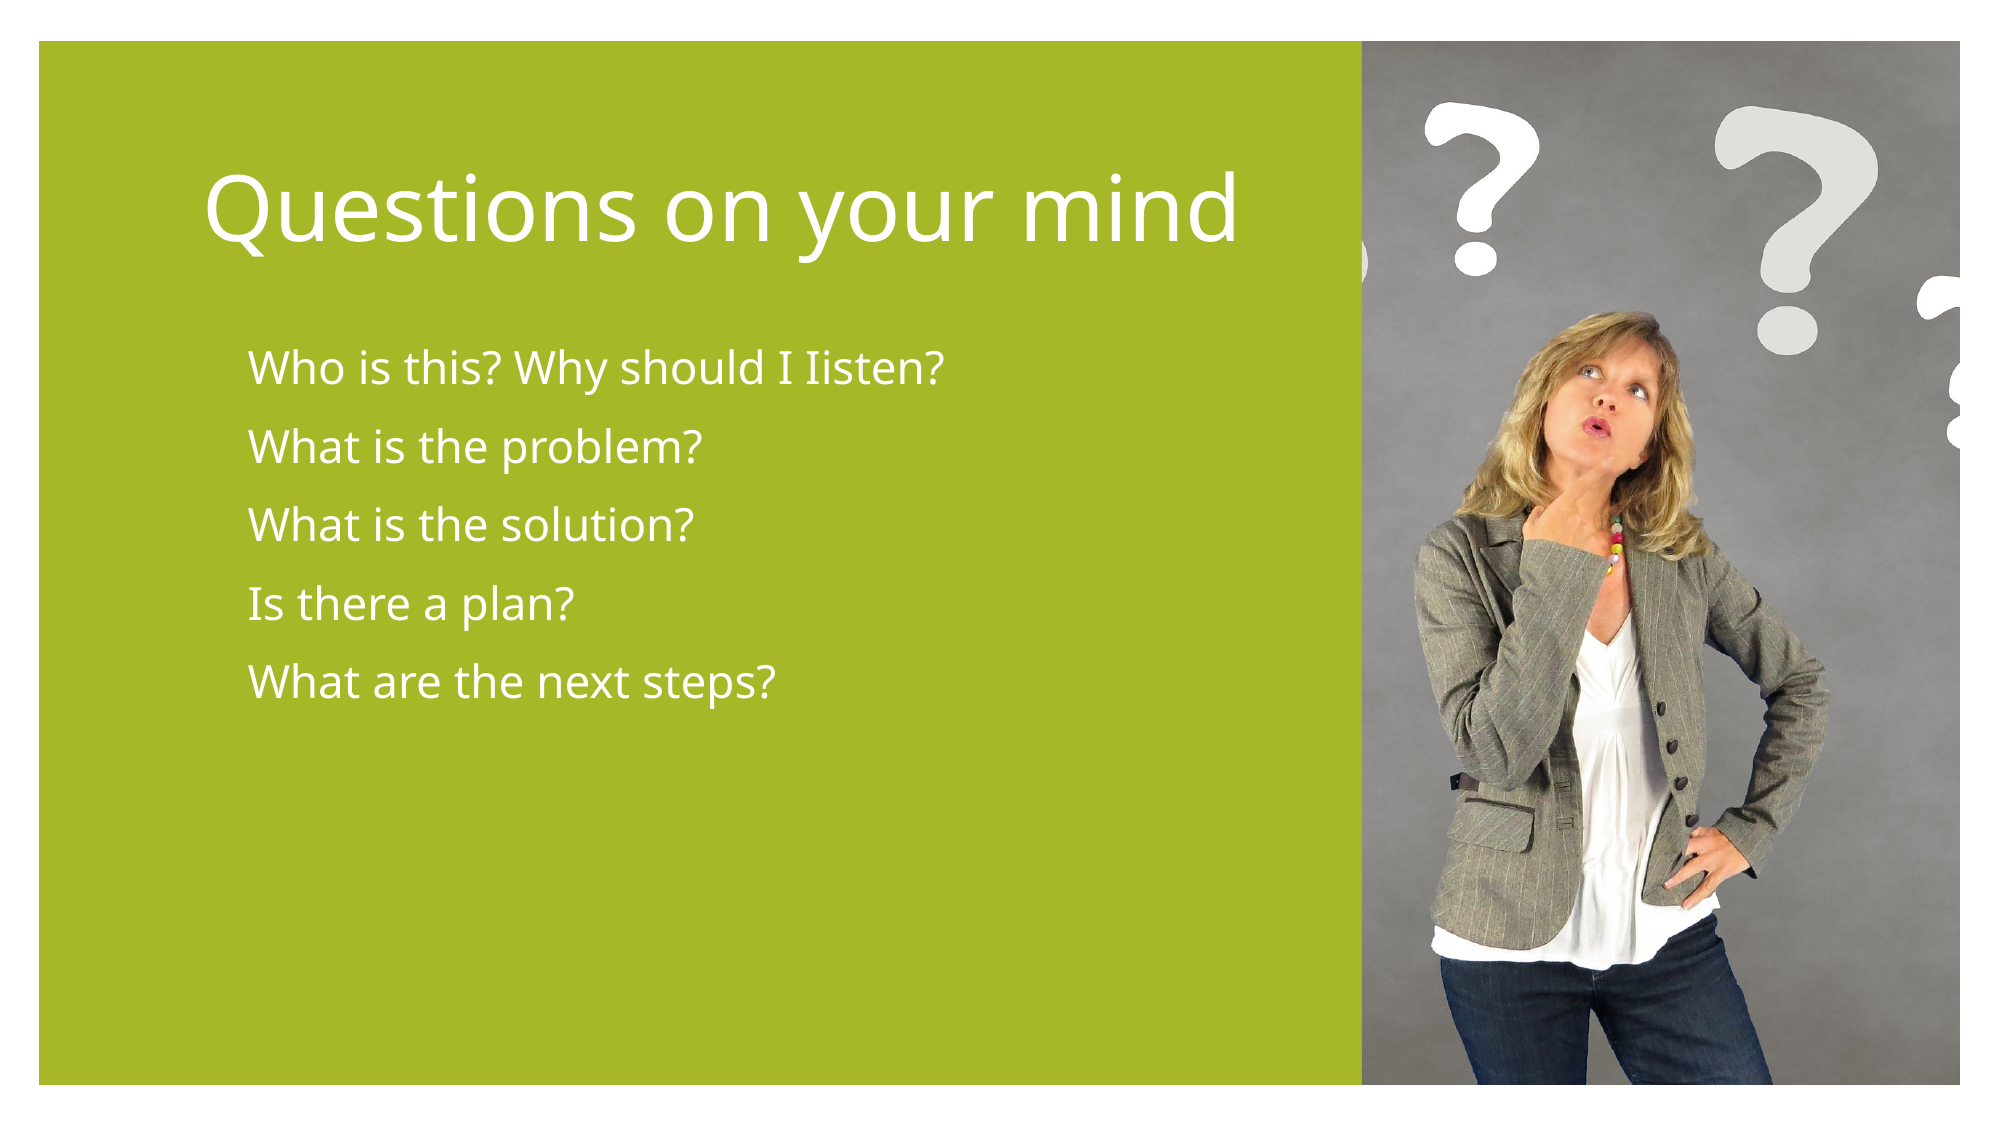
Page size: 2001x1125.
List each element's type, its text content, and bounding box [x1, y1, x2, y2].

text_box [39, 41, 1361, 1085]
picture [1361, 41, 1960, 1085]
title Questions on your mind [187, 99, 1286, 323]
list Who is this? Why should I Iisten? What is the problem? What is the solution? Is there a plan? What are the next steps? [187, 337, 1286, 1000]
